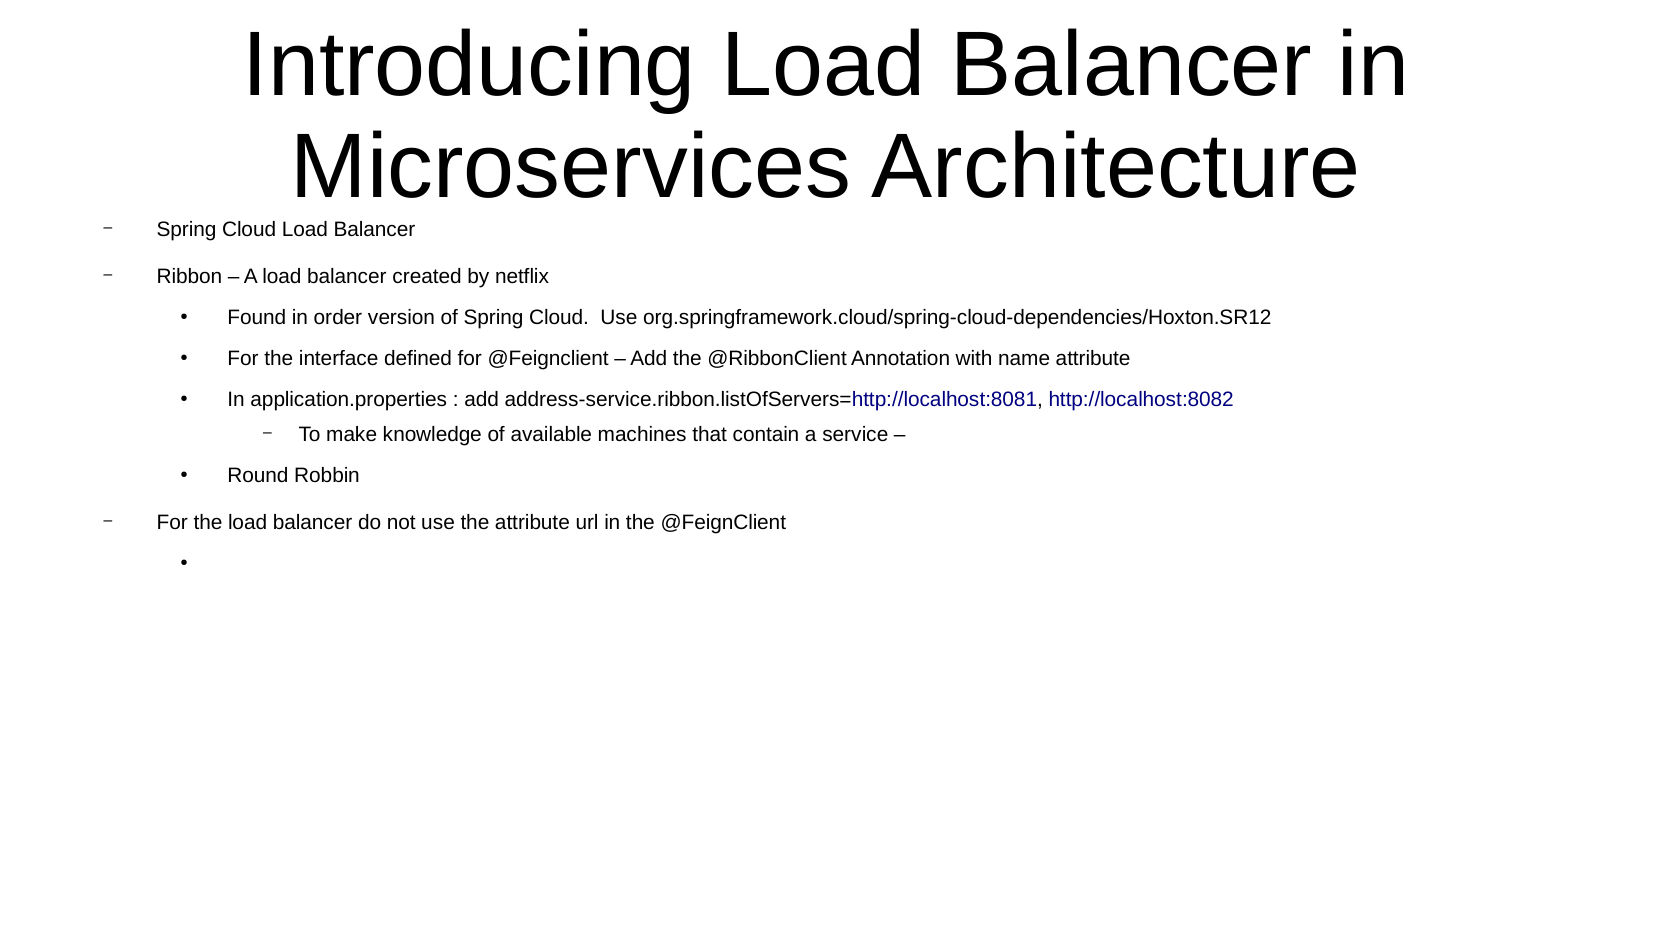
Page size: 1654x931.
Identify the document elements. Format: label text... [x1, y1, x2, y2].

title Introducing Load Balancer in Microservices Architecture [82, 12, 1571, 217]
list Spring Cloud Load Balancer Ribbon – A load balancer created by netflix Found in order version of Spring Cloud. Use org.springframework.cloud/spring-cloud-dependencies/Hoxton.SR12 For the interface defined for @Feignclient – Add the @RibbonClient Annotation with name attribute In application.properties : add address-service.ribbon.listOfServers=http://localhost:8081, http://localhost:8082 To make knowledge of available machines that contain a service – Round Robbin For the load balancer do not use the attribute url in the @FeignClient [15, 217, 1571, 916]
